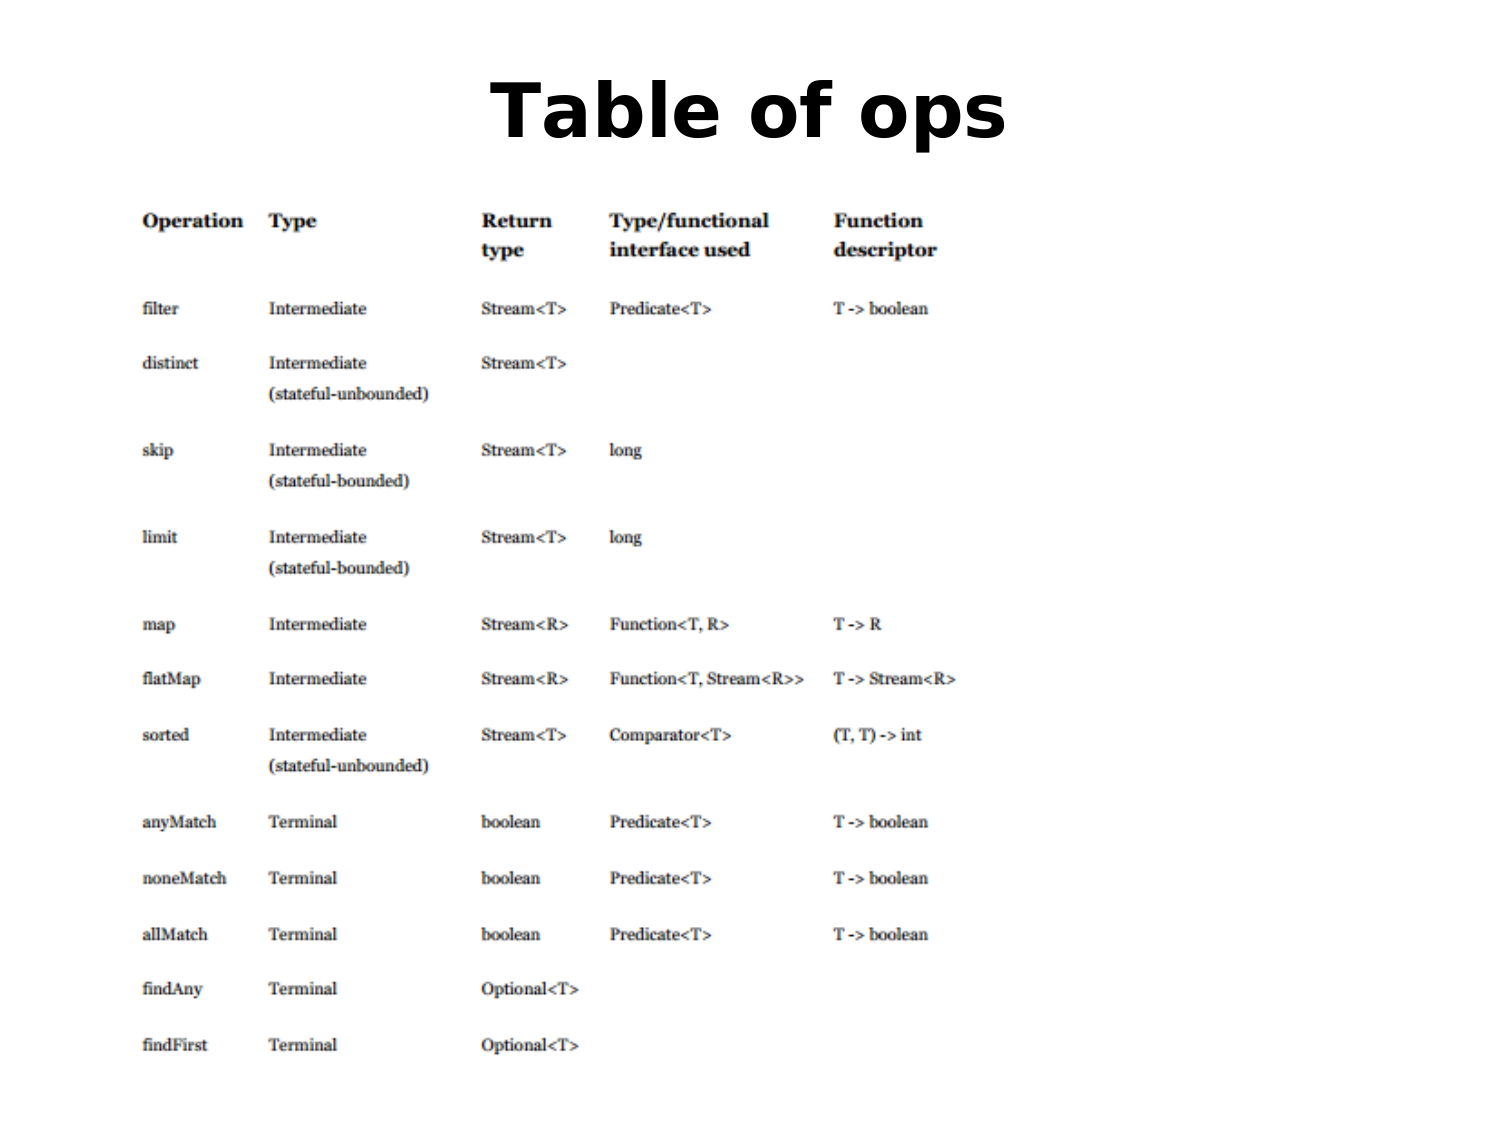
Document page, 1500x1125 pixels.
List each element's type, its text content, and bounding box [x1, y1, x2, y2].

title Table of ops [75, 44, 1425, 177]
picture [120, 195, 990, 1082]
